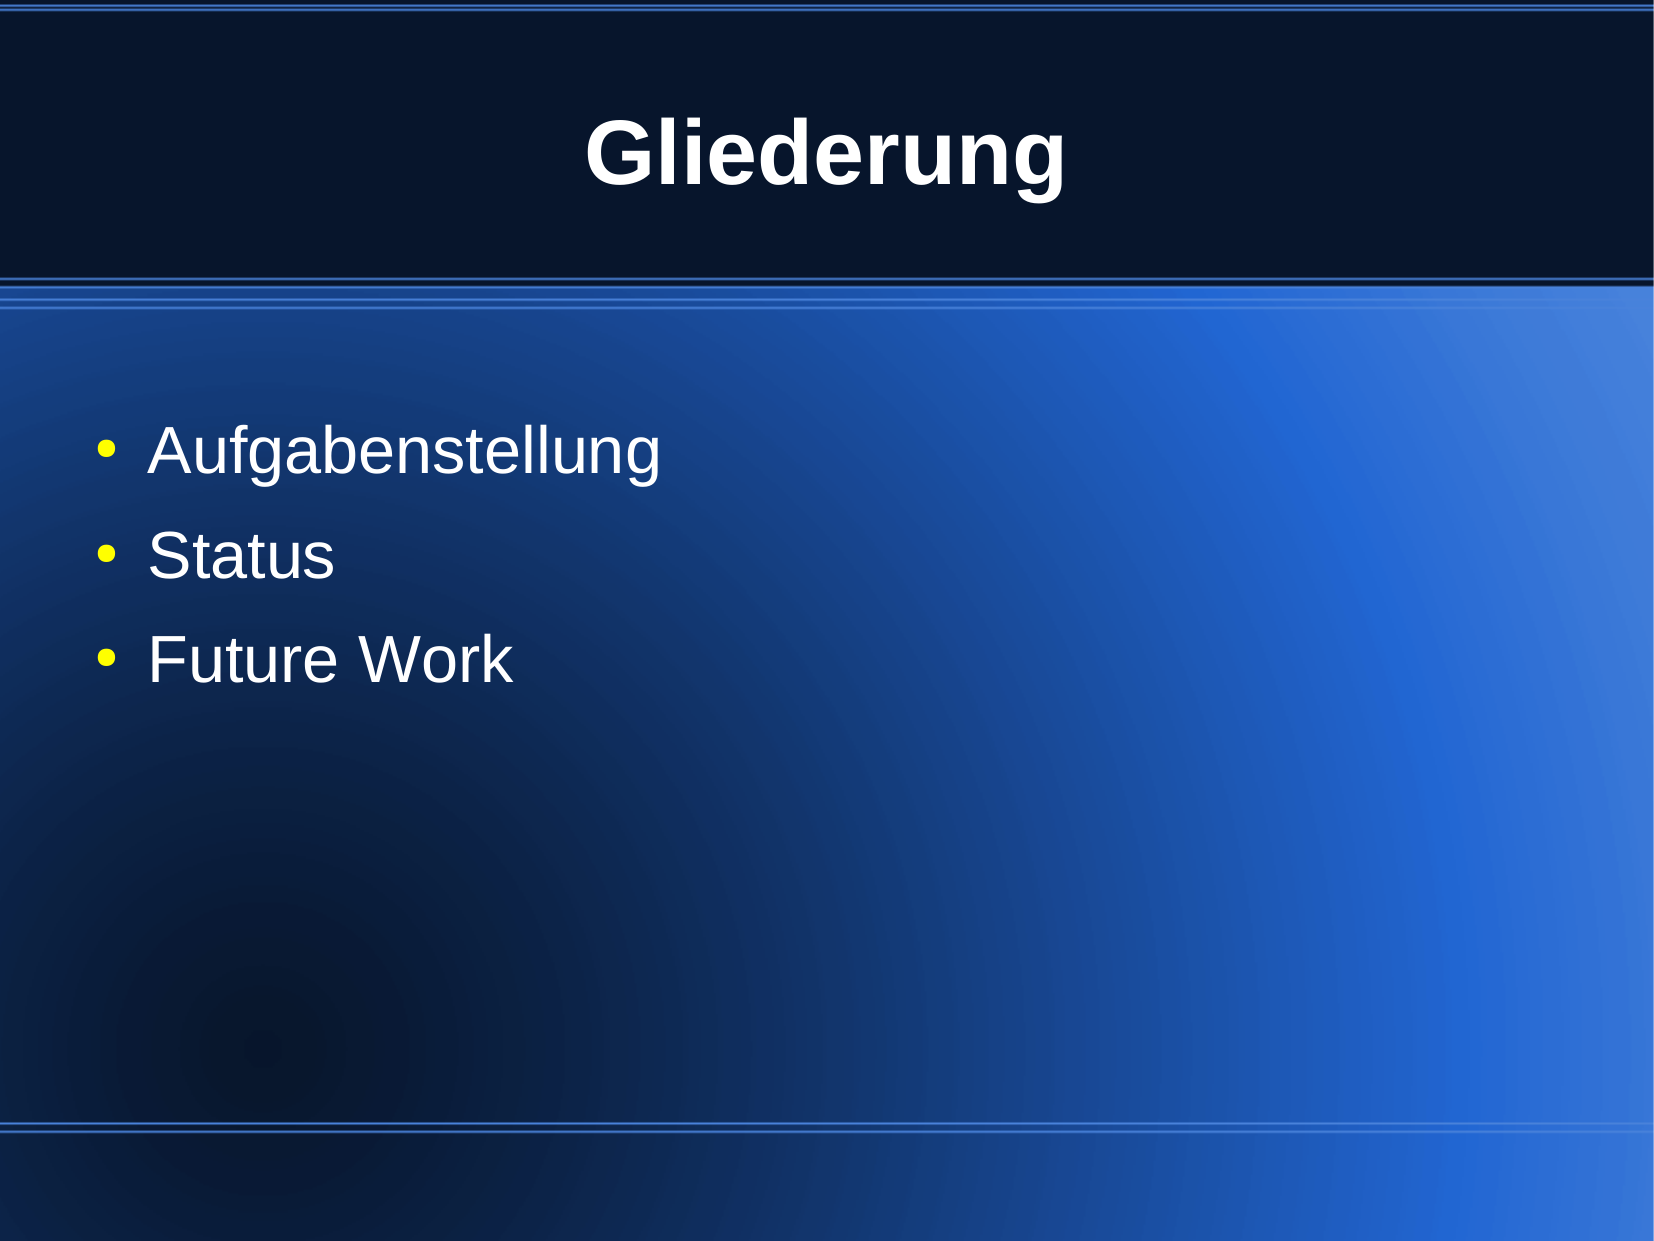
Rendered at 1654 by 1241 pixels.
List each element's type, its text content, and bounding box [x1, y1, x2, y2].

title Gliederung [82, 49, 1571, 257]
list Aufgabenstellung Status Future Work [76, 413, 1565, 975]
picture [0, 0, 1654, 1241]
